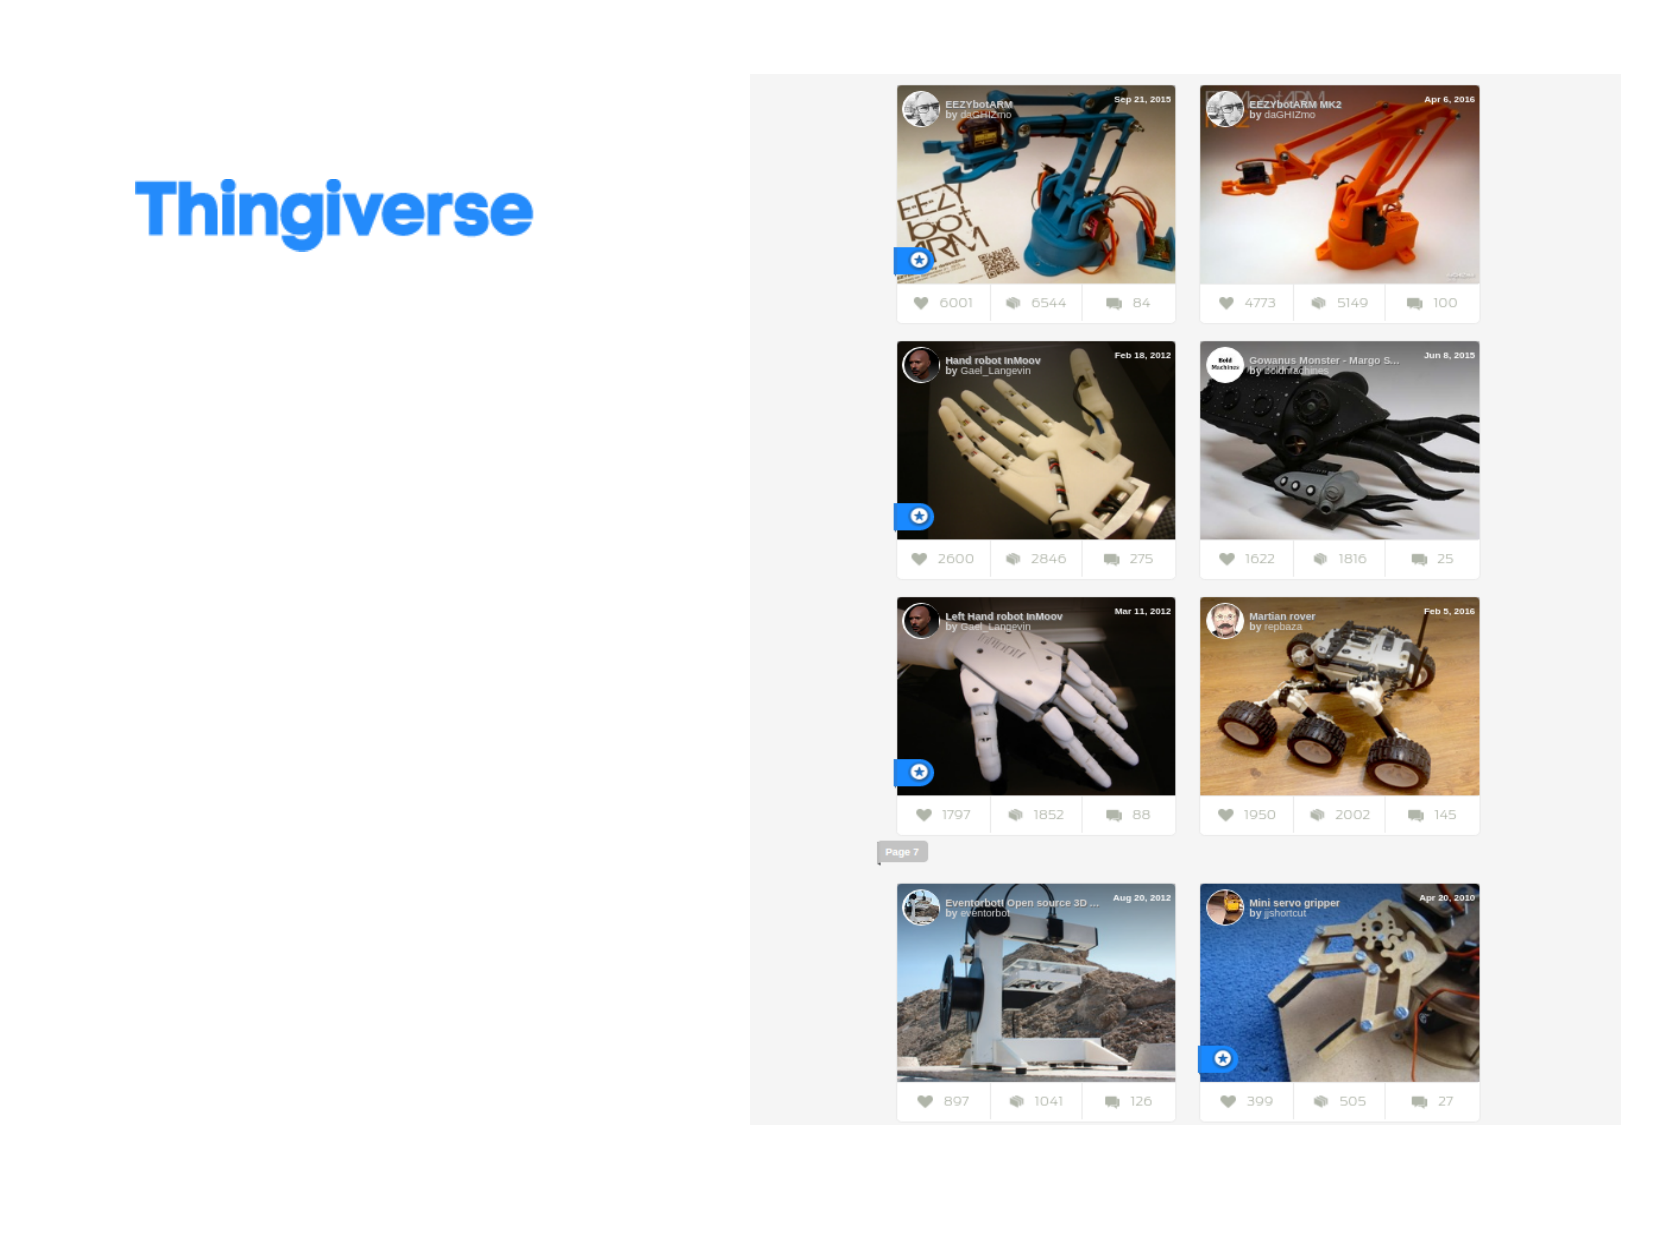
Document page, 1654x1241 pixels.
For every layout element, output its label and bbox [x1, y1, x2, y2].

picture [750, 74, 1621, 1126]
picture [135, 179, 535, 252]
